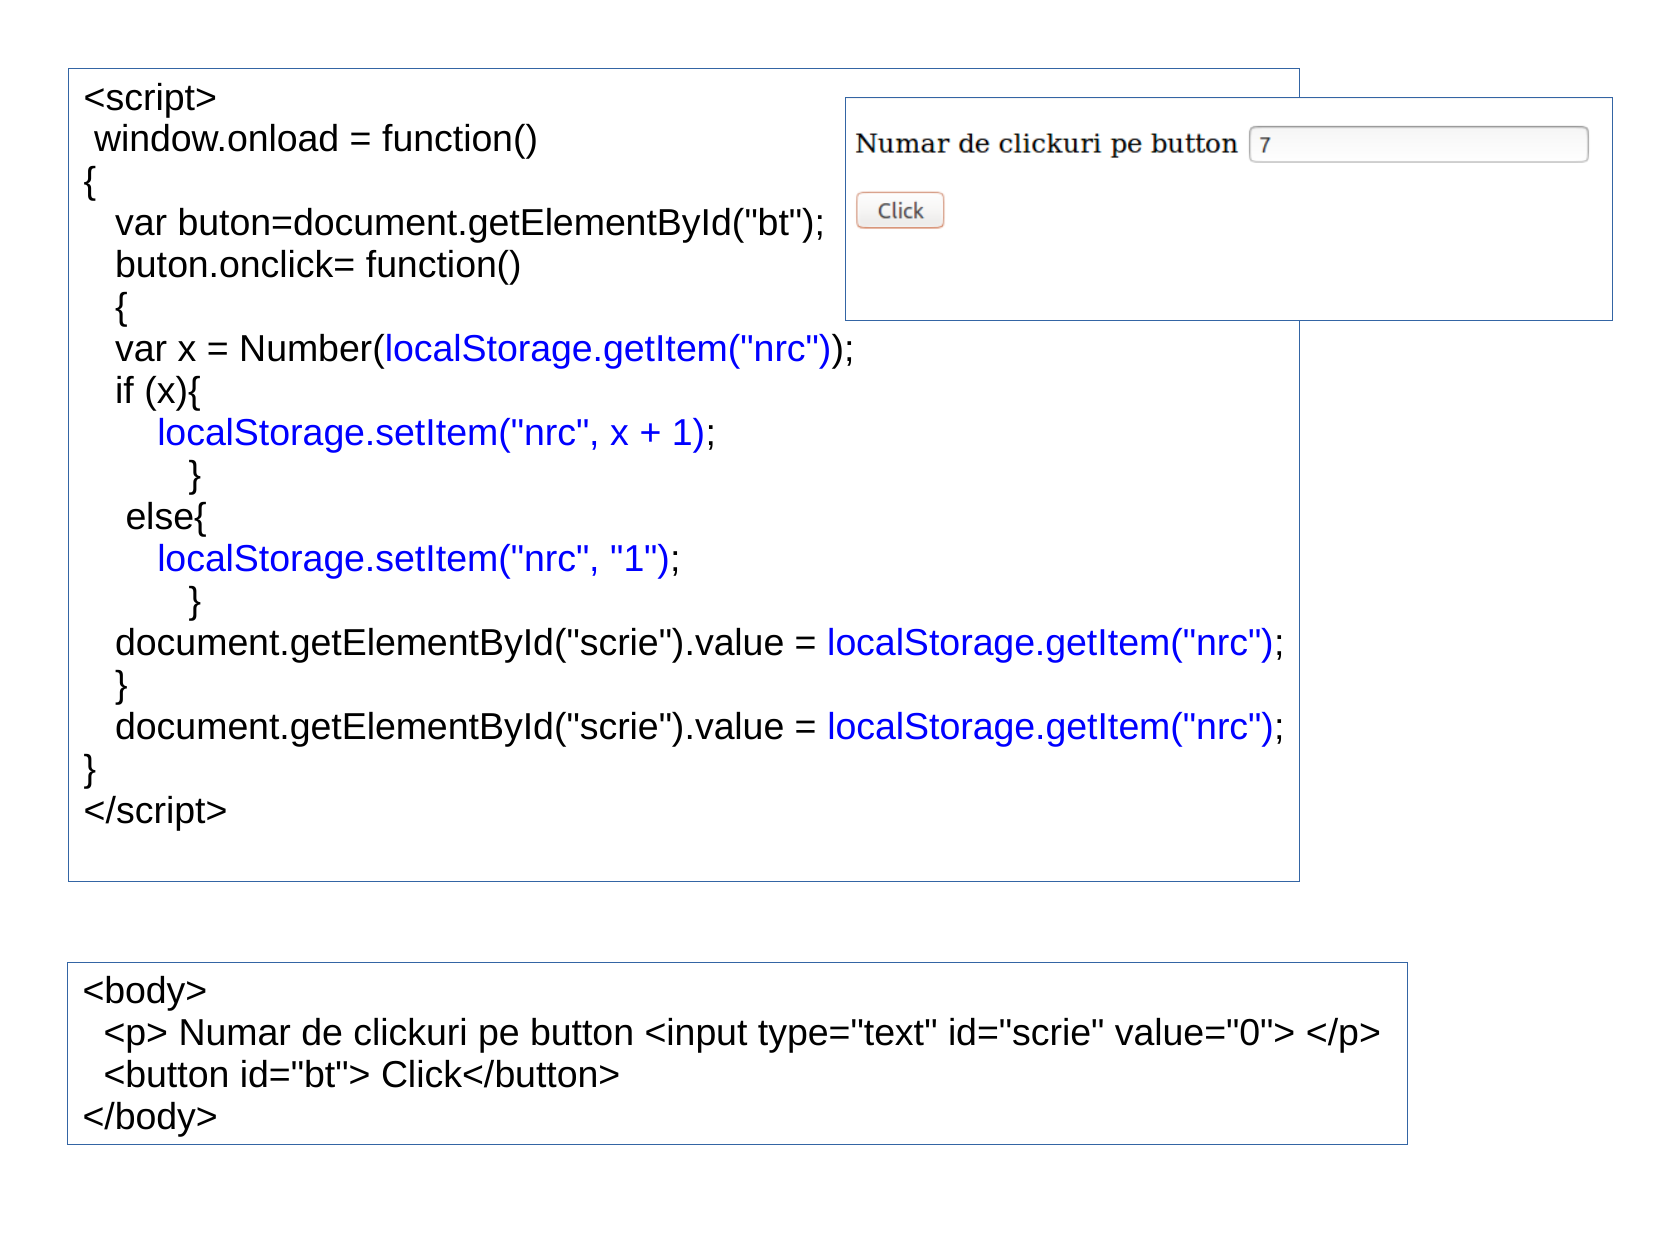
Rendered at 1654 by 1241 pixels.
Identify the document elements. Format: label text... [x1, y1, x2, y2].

picture [845, 97, 1613, 321]
text_box <script> window.onload = function() { var buton=document.getElementById("bt"); buton.onclick= function() { var x = Number(localStorage.getItem("nrc")); if (x){ localStorage.setItem("nrc", x + 1); } else{ localStorage.setItem("nrc", "1"); } document.getElementById("scrie").value = localStorage.getItem("nrc"); } document.getElementById("scrie").value = localStorage.getItem("nrc"); } </script> [68, 68, 1300, 882]
text_box <body> <p> Numar de clickuri pe button <input type="text" id="scrie" value="0"> </p> <button id="bt"> Click</button> </body> [67, 962, 1408, 1145]
